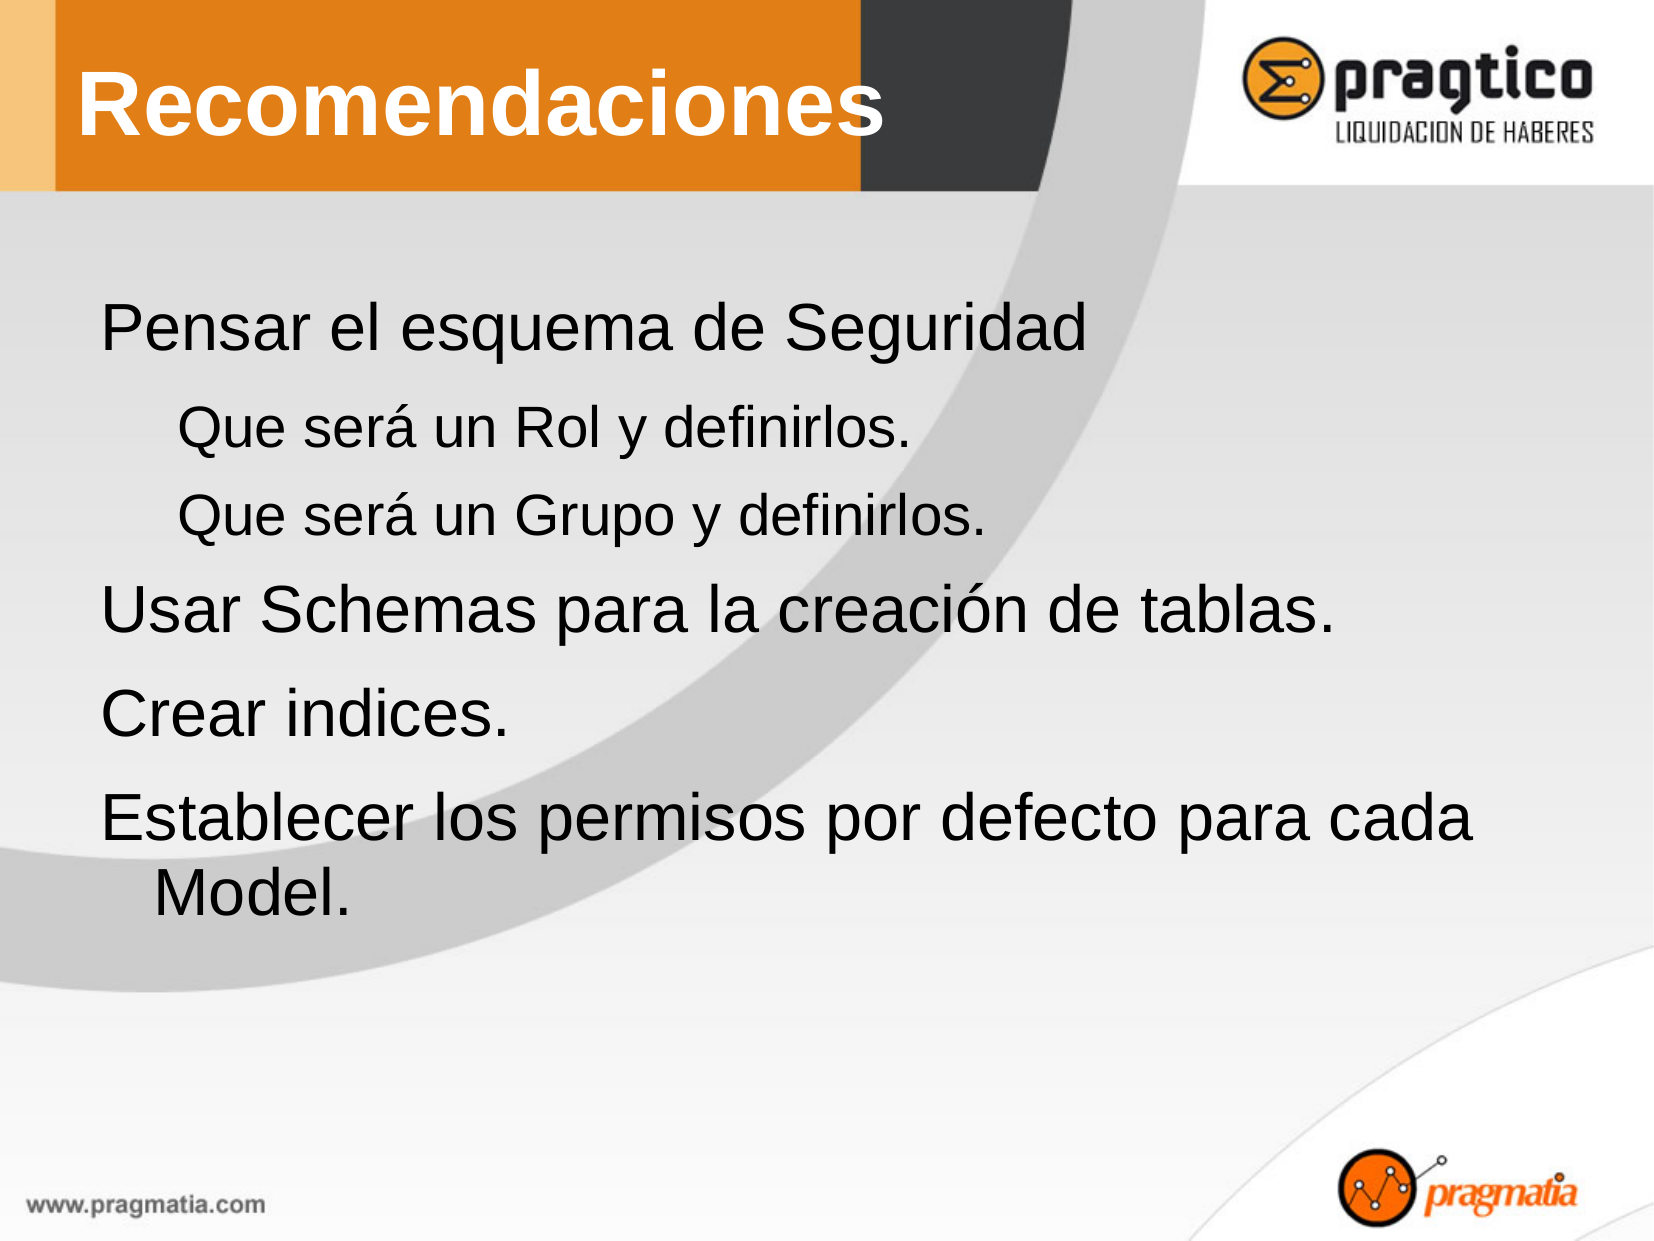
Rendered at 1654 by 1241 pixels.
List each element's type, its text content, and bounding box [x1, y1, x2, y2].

title Recomendaciones [76, 7, 1565, 200]
list Pensar el esquema de Seguridad Que será un Rol y definirlos. Que será un Grupo y definirlos. Usar Schemas para la creación de tablas. Crear indices. Establecer los permisos por defecto para cada Model. [82, 290, 1571, 1094]
picture [0, 0, 1654, 1241]
